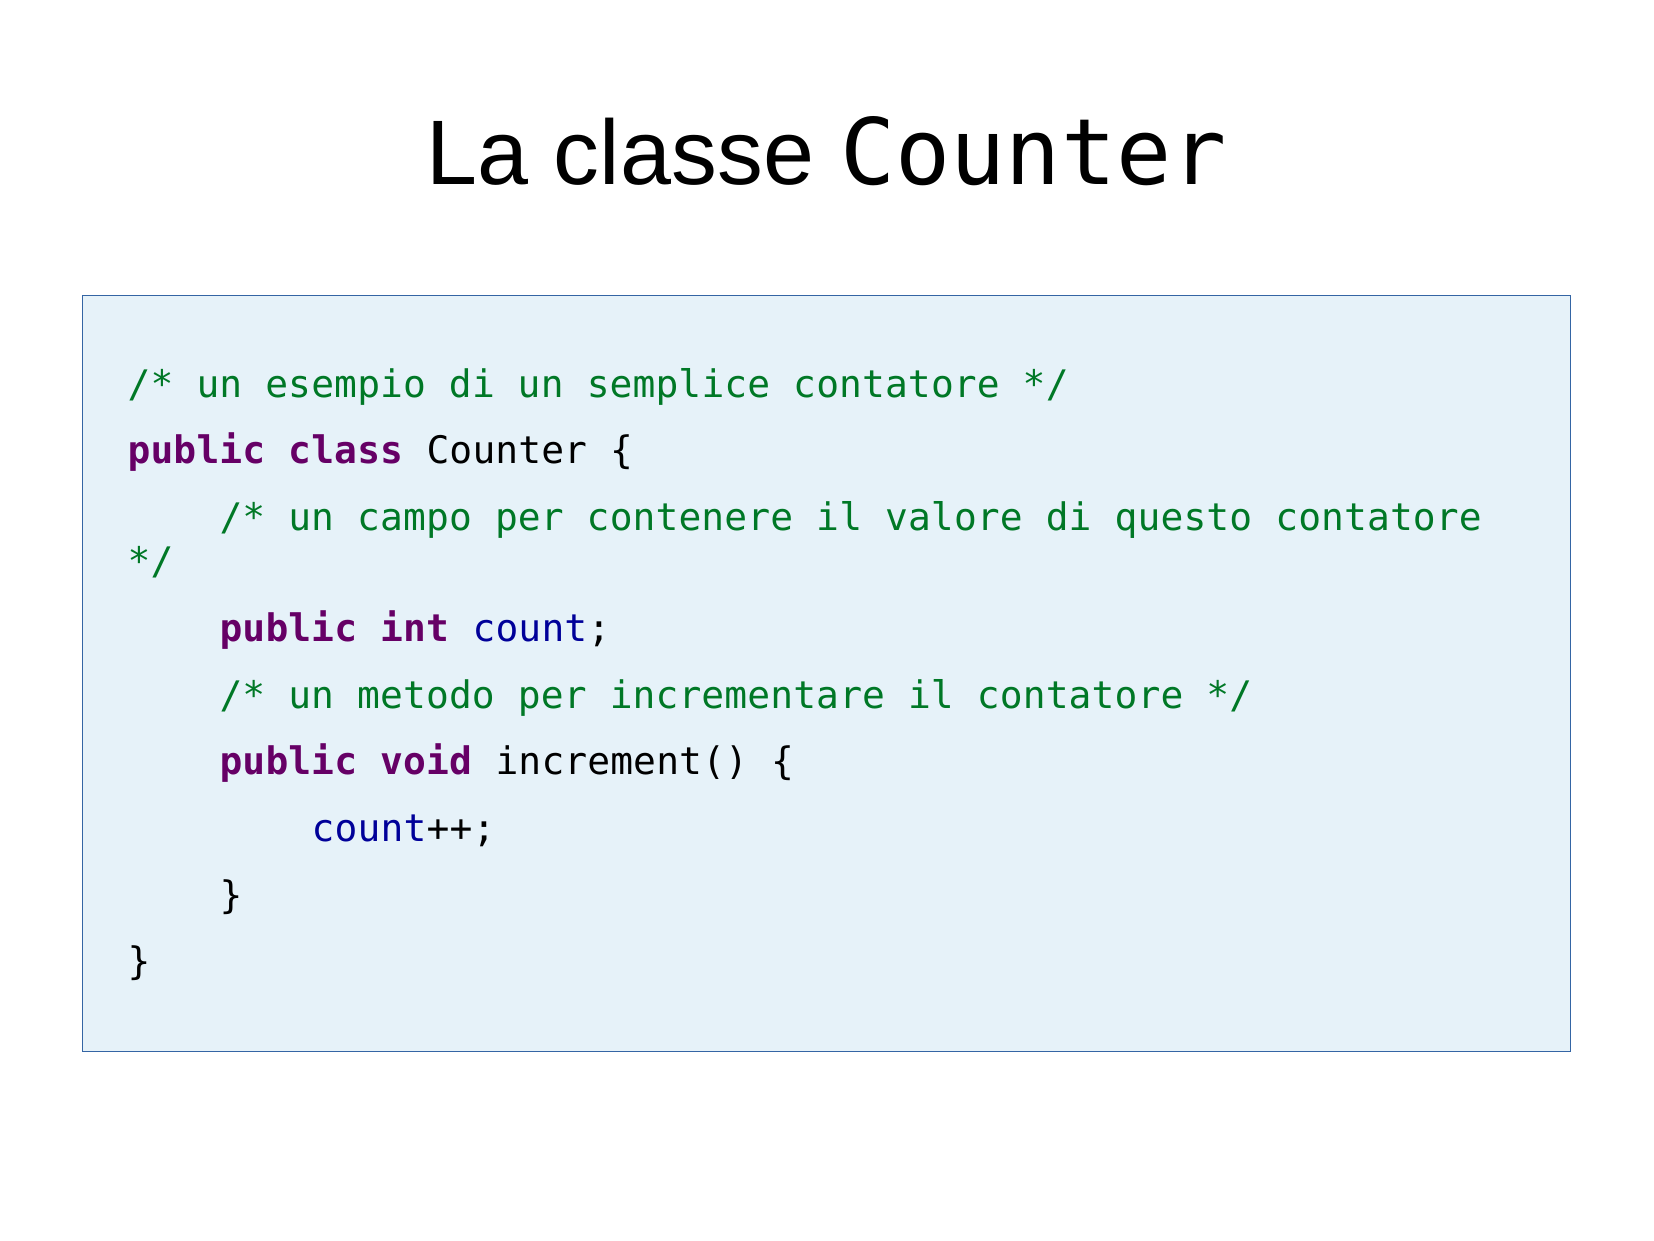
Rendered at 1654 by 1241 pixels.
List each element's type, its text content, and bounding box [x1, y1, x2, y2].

title La classe Counter [82, 49, 1571, 257]
list /* un esempio di un semplice contatore */ public class Counter { /* un campo per contenere il valore di questo contatore */ public int count; /* un metodo per incrementare il contatore */ public void increment() { count++; } } [82, 295, 1571, 1052]
